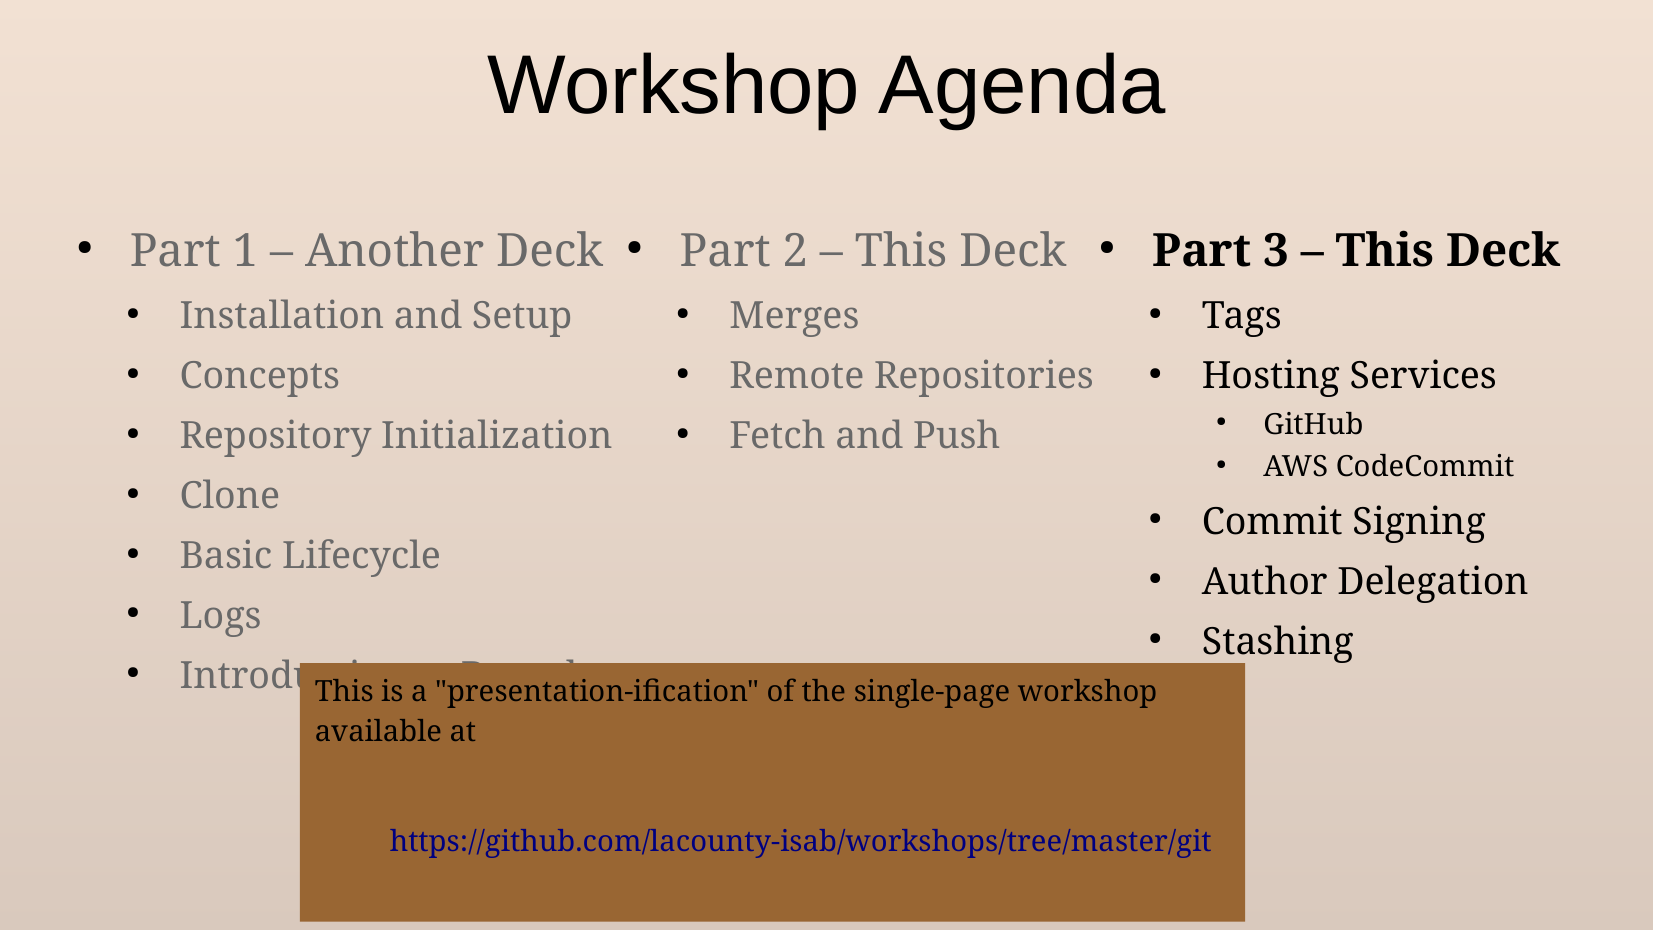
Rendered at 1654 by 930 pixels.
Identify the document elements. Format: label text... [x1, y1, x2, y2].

list Part 3 – This Deck Tags Hosting Services GitHub AWS CodeCommit Commit Signing Author Delegation Stashing [1081, 217, 1583, 757]
text_box This is a "presentation-ification" of the single-page workshop available at https://github.com/lacounty-isab/workshops/tree/master/git [299, 663, 1246, 856]
list Part 2 – This Deck Merges Remote Repositories Fetch and Push [608, 217, 1081, 663]
title Workshop Agenda [82, 19, 1571, 151]
list Part 1 – Another Deck Installation and Setup Concepts Repository Initialization Clone Basic Lifecycle Logs Introduction to Branches [58, 217, 608, 757]
